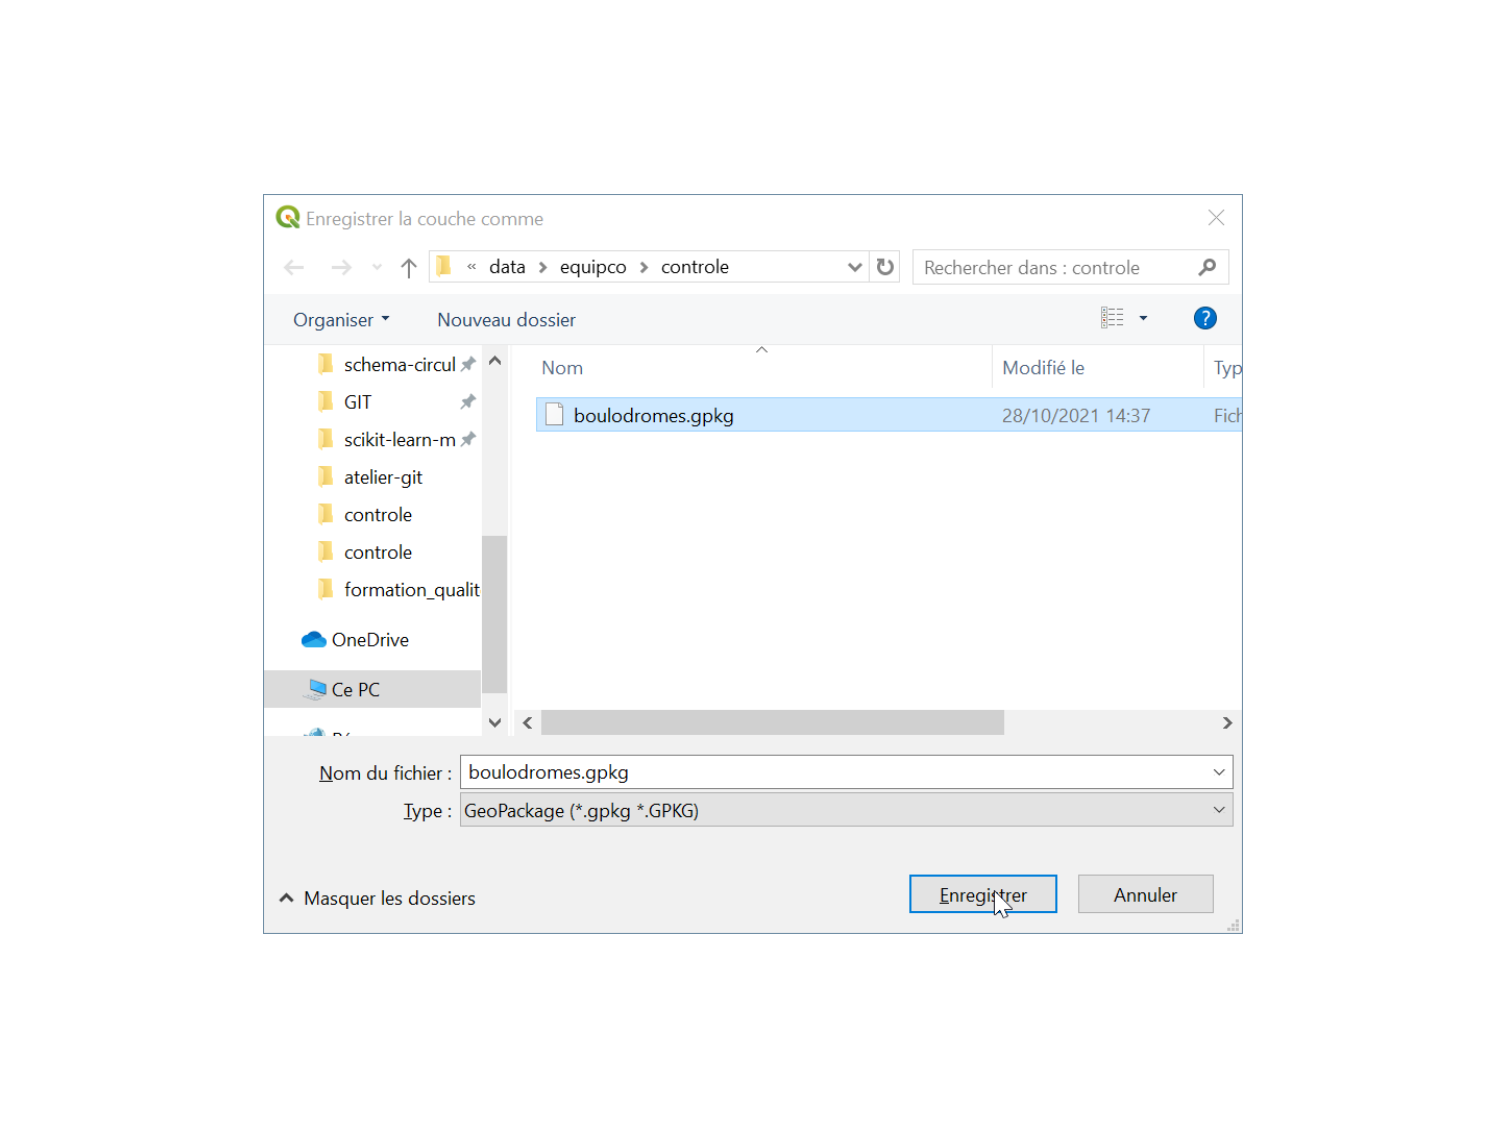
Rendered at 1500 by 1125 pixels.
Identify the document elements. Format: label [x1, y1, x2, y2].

picture [263, 194, 1243, 934]
